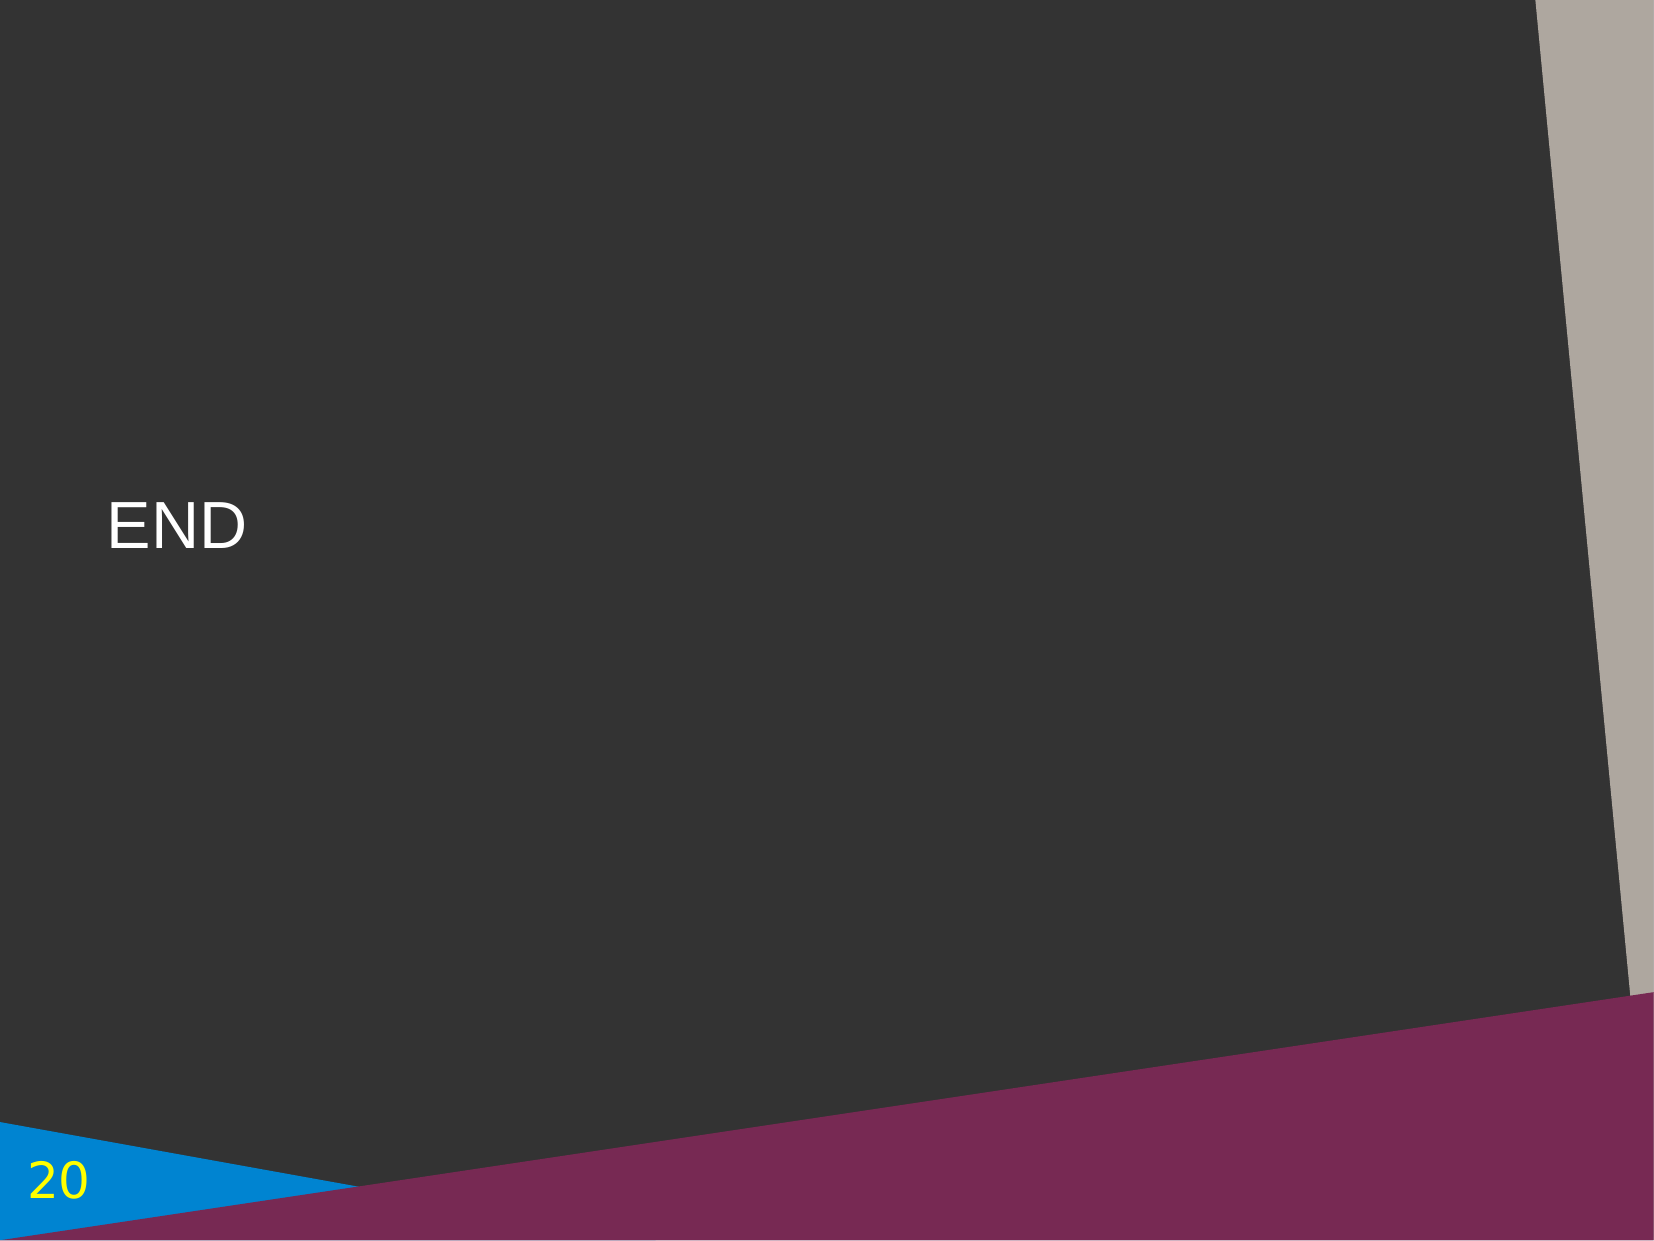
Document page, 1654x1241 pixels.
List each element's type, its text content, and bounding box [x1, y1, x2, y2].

list END [35, 59, 1524, 993]
